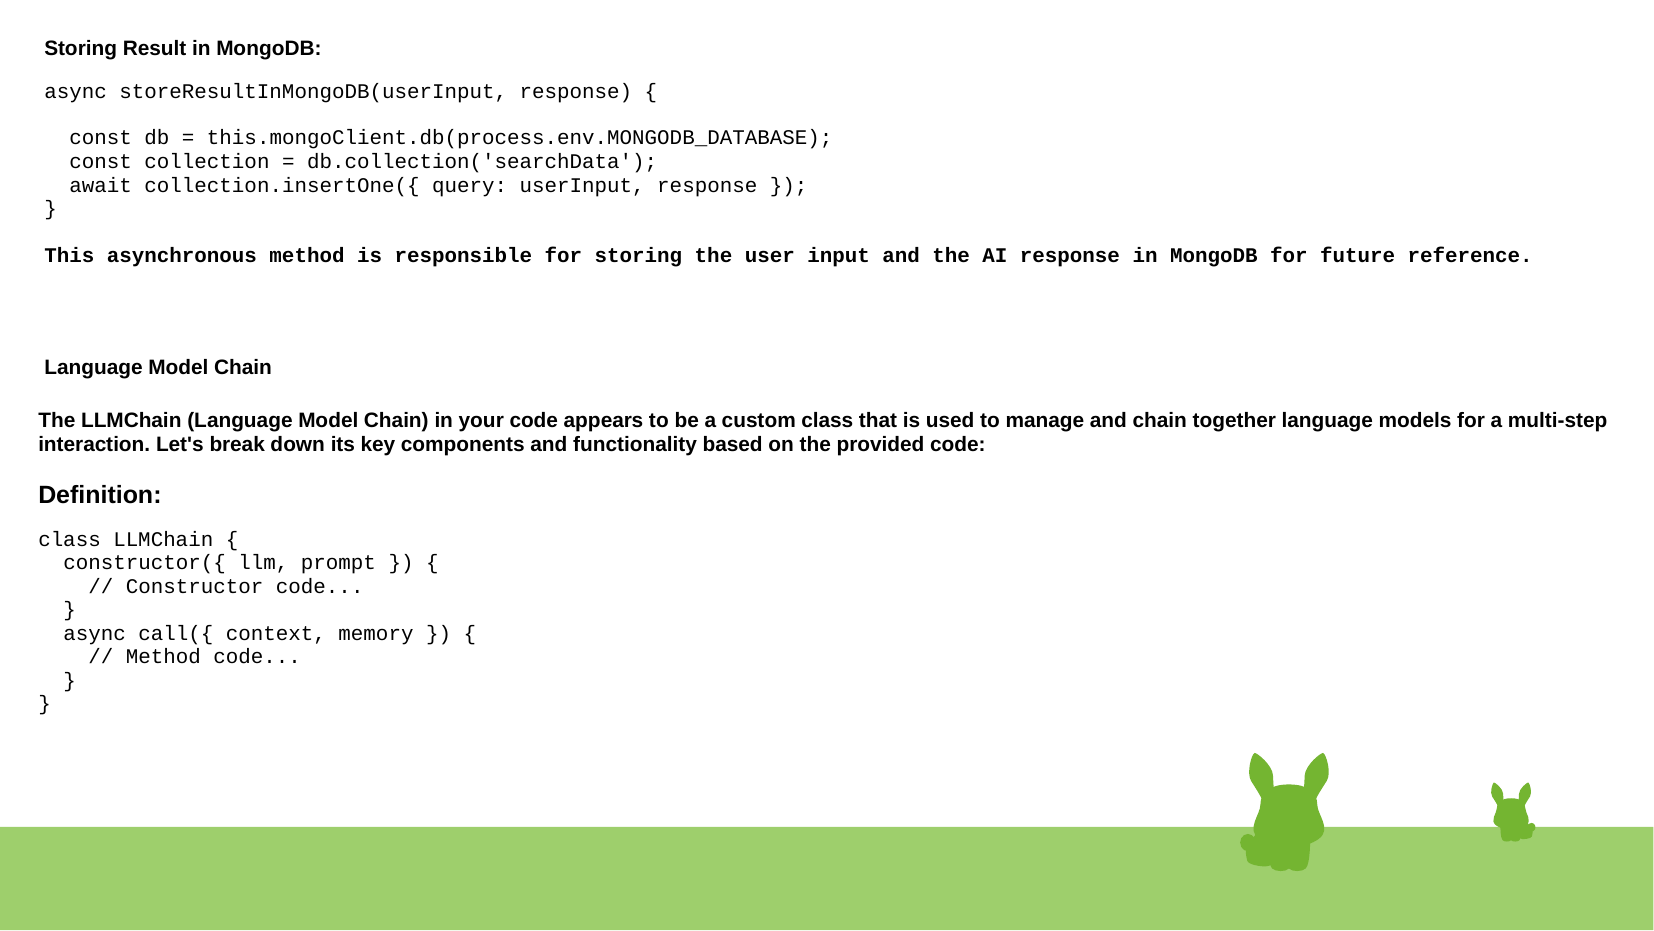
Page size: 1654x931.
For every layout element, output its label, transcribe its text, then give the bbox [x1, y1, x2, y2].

text_box The LLMChain (Language Model Chain) in your code appears to be a custom class that is used to manage and chain together language models for a multi-step interaction. Let's break down its key components and functionality based on the provided code: Definition: class LLMChain { constructor({ llm, prompt }) { // Constructor code... } async call({ context, memory }) { // Method code... } } [23, 401, 1654, 725]
text_box Language Model Chain [29, 348, 384, 387]
text_box Storing Result in MongoDB: async storeResultInMongoDB(userInput, response) { const db = this.mongoClient.db(process.env.MONGODB_DATABASE); const collection = db.collection('searchData'); await collection.insertOne({ query: userInput, response }); } This asynchronous method is responsible for storing the user input and the AI response in MongoDB for future reference. [29, 29, 1547, 253]
